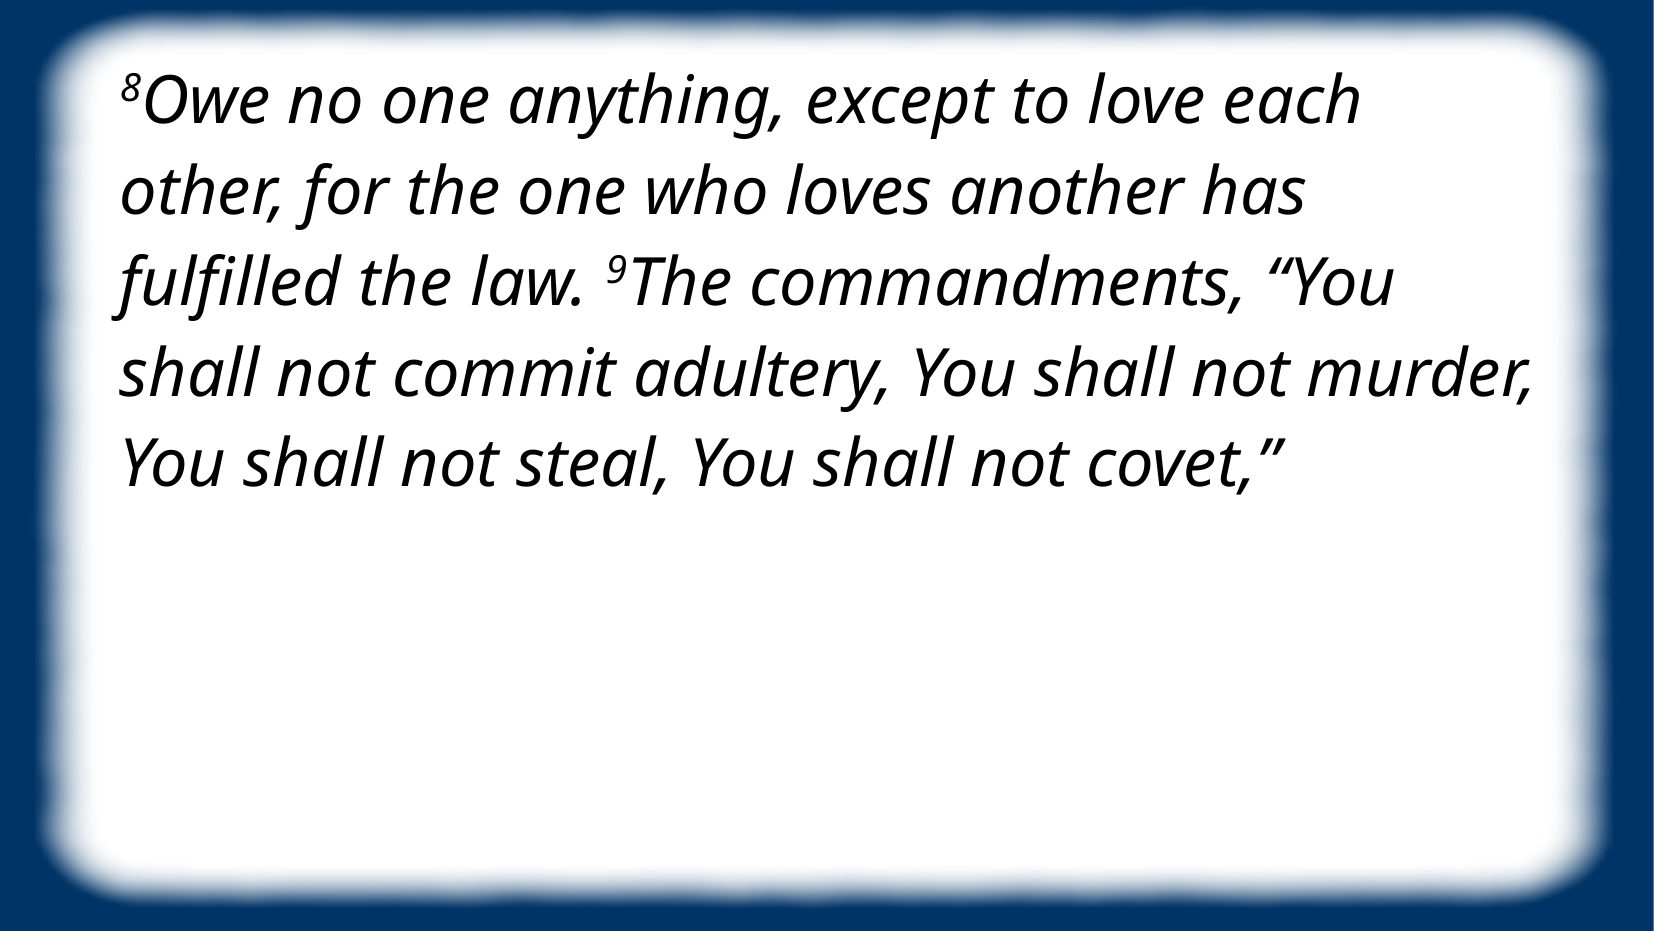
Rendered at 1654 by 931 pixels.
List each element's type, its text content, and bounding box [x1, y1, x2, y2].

picture [0, 0, 1654, 931]
text_box 8Owe no one anything, except to love each other, for the one who loves another has fulfilled the law. 9The commandments, “You shall not commit adultery, You shall not murder, You shall not steal, You shall not covet,” [105, 45, 1561, 541]
